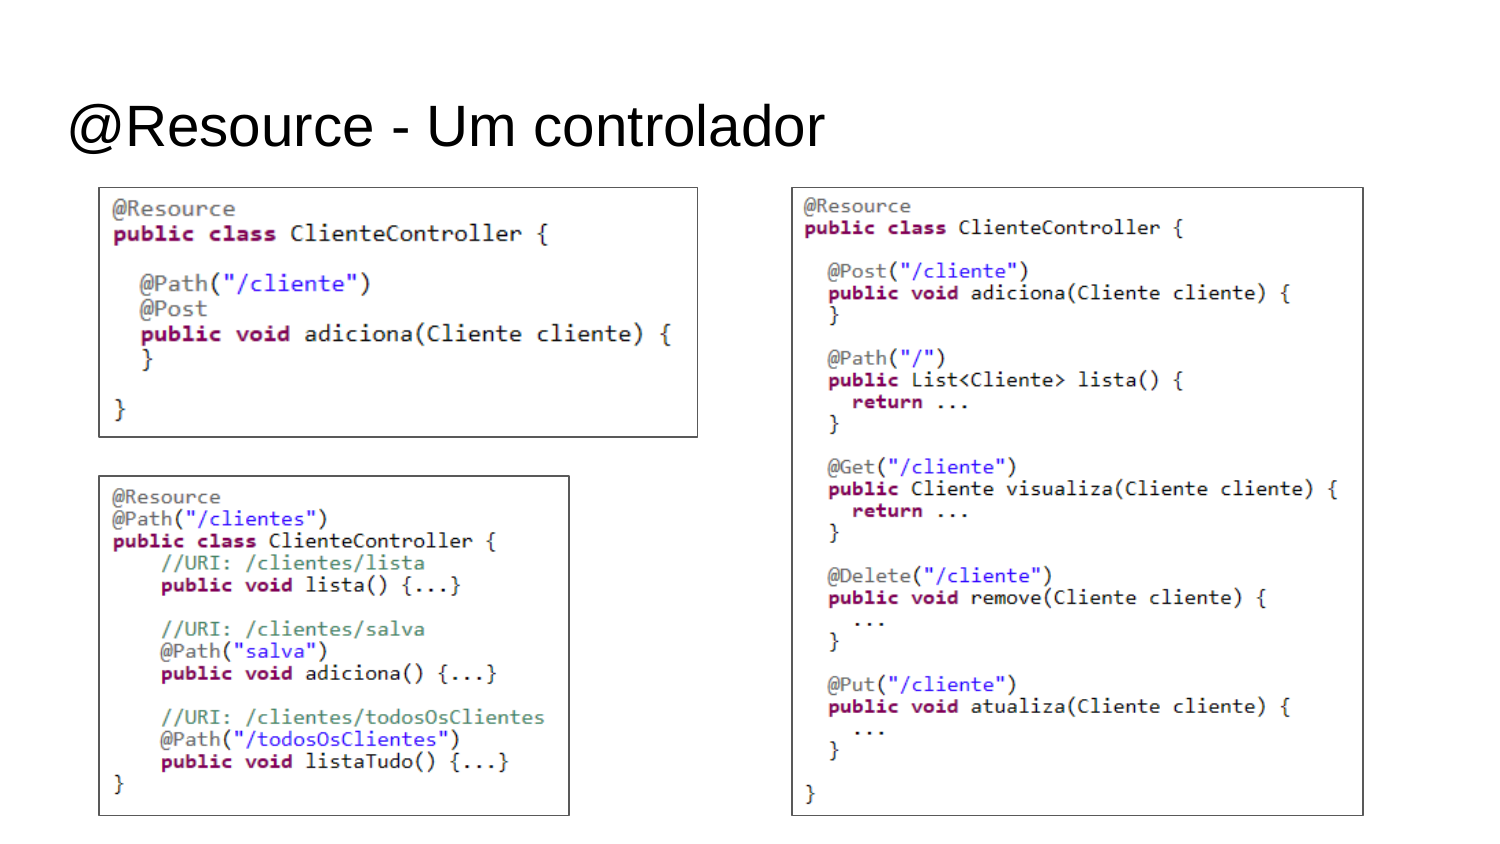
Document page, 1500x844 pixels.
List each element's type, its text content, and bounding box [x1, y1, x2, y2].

picture [792, 188, 1363, 815]
title @Resource - Um controlador [51, 72, 1449, 167]
picture [99, 188, 697, 437]
picture [99, 476, 569, 815]
